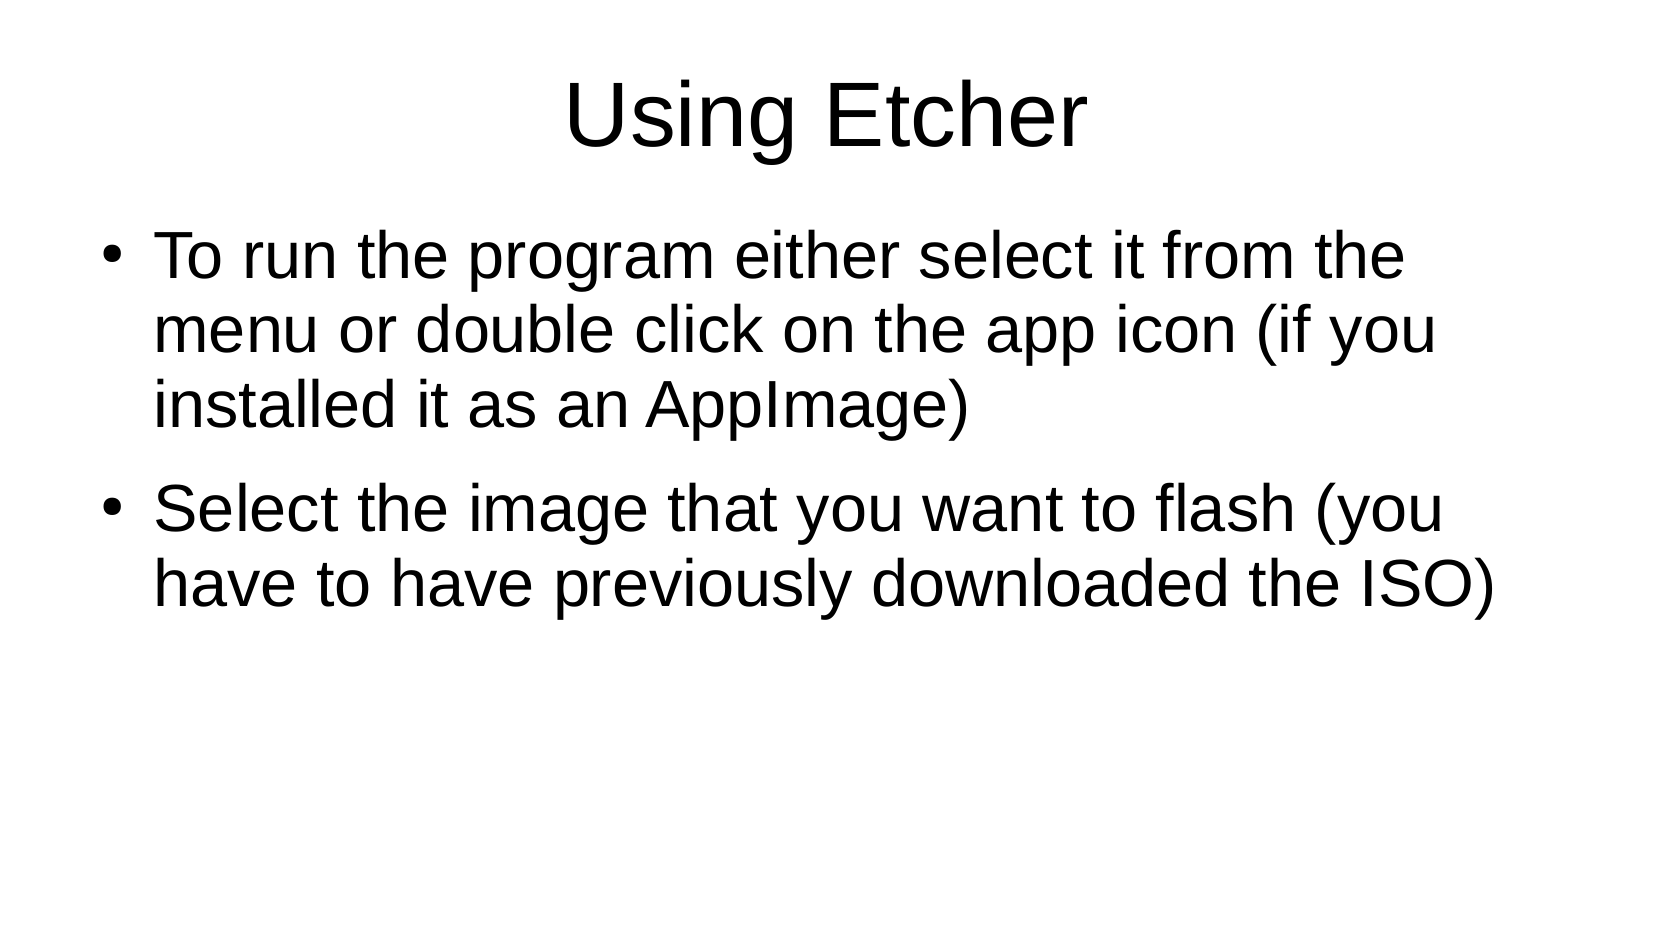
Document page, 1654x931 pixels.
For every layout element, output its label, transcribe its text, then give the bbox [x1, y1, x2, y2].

list To run the program either select it from the menu or double click on the app icon (if you installed it as an AppImage) Select the image that you want to flash (you have to have previously downloaded the ISO) [82, 217, 1571, 758]
title Using Etcher [82, 37, 1571, 193]
